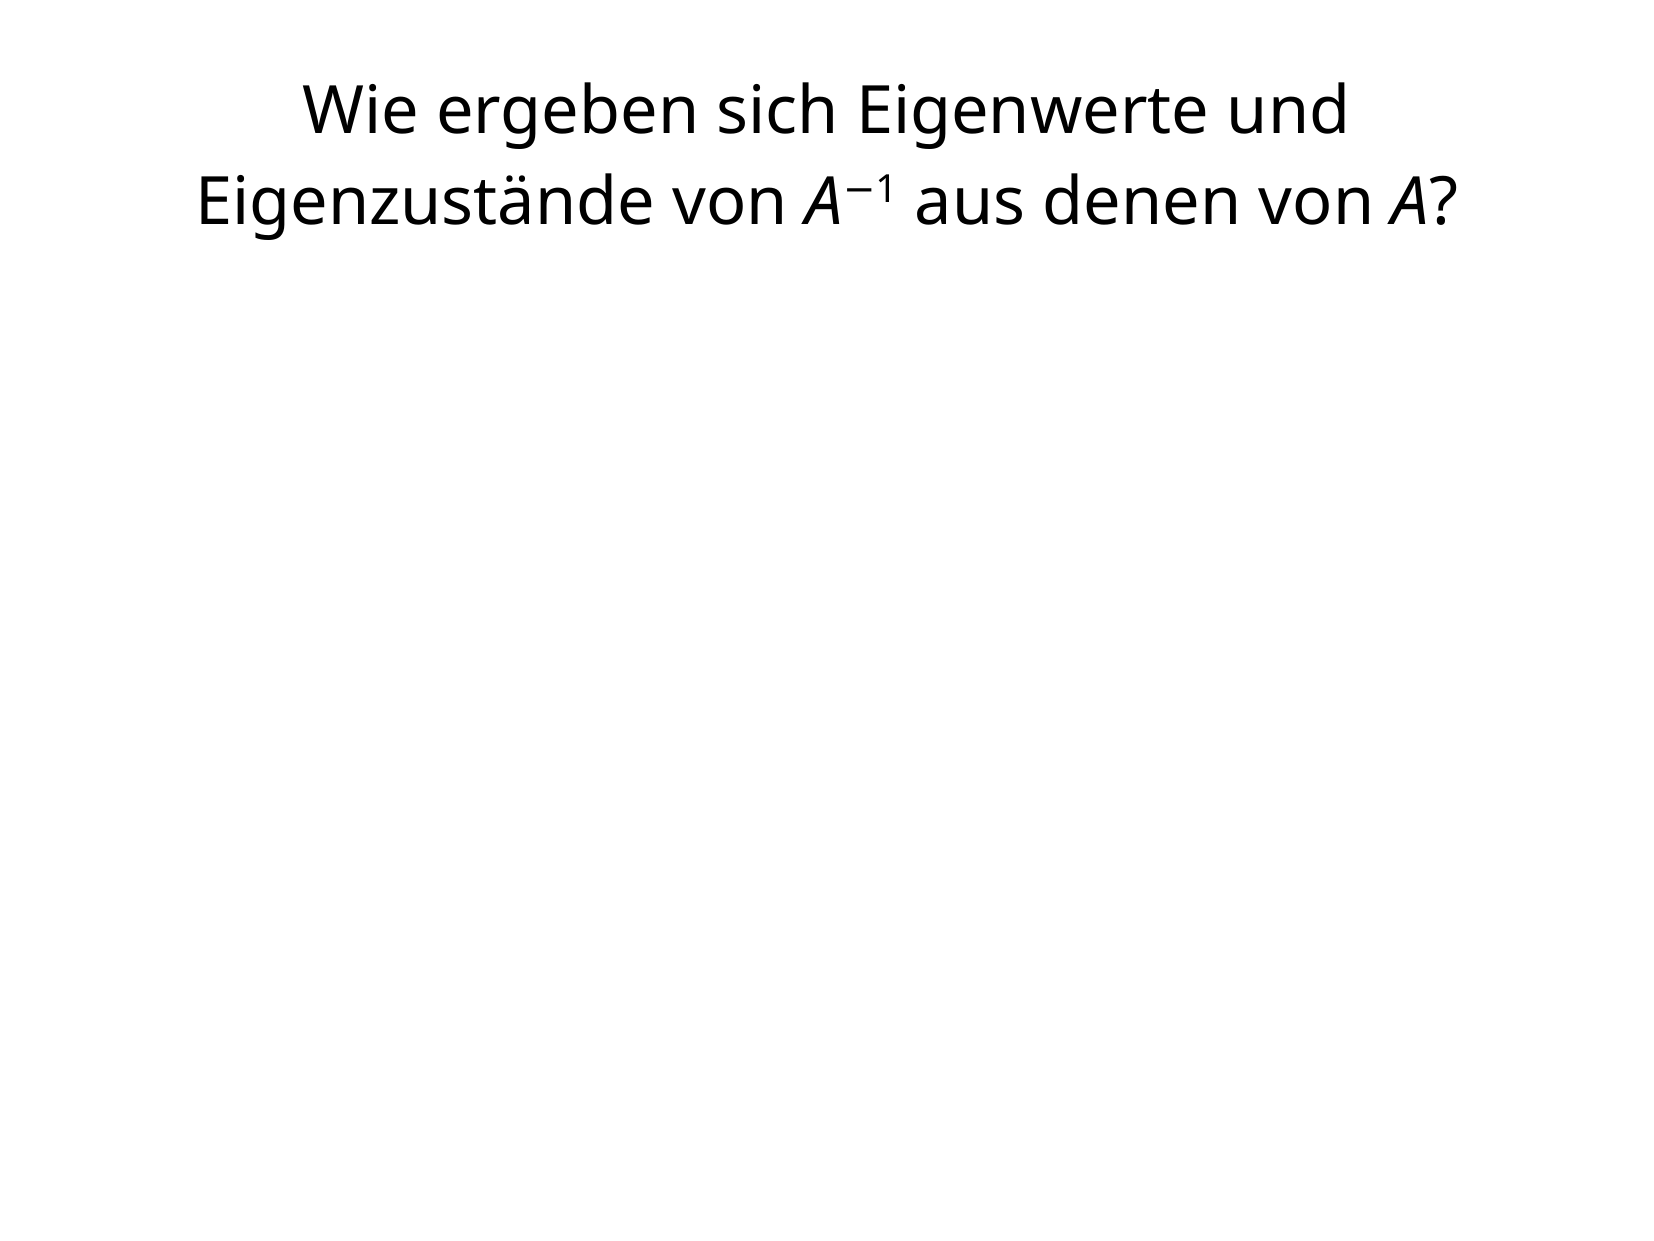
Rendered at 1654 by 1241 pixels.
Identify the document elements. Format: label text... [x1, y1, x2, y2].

title Wie ergeben sich Eigenwerte und Eigenzustände von A−1 aus denen von A? [82, 49, 1571, 257]
